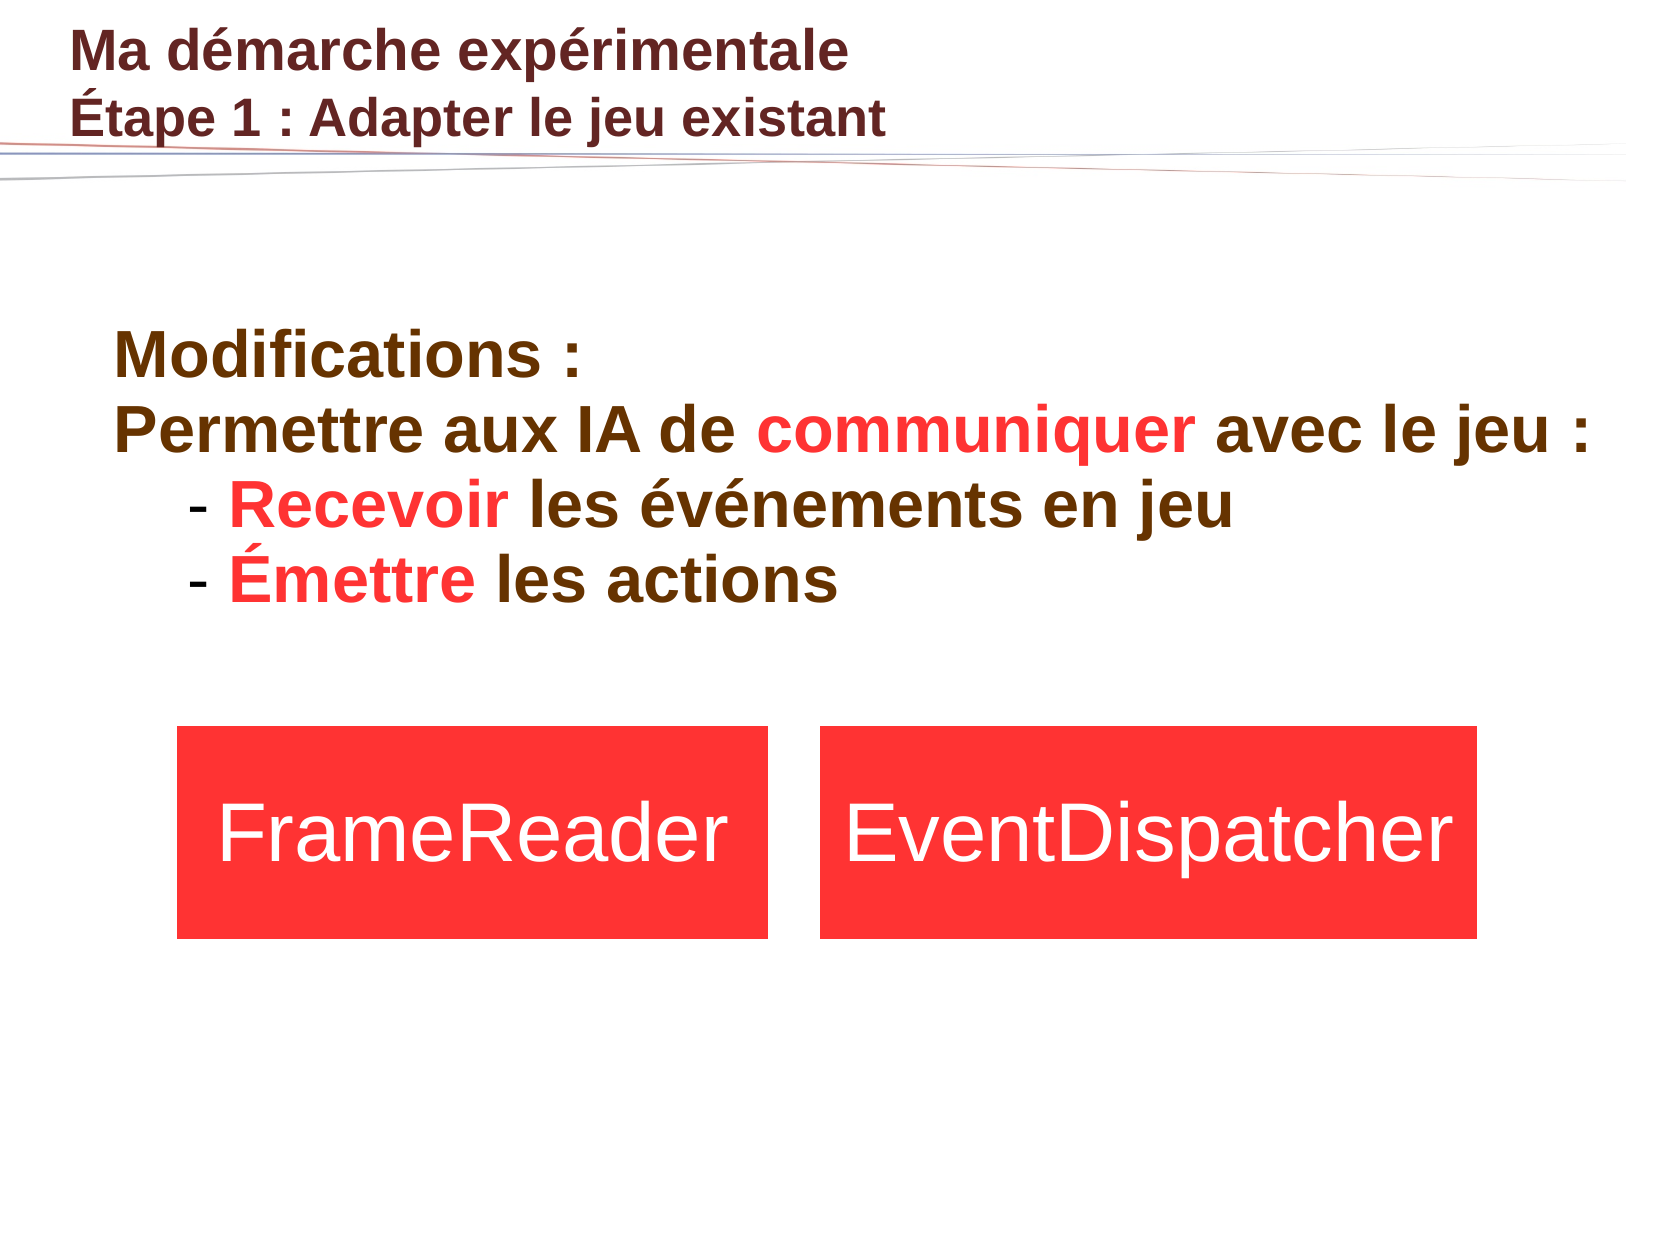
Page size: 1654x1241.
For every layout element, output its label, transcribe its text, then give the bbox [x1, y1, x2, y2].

title Ma démarche expérimentale Étape 1 : Adapter le jeu existant [0, 11, 957, 130]
text_box FrameReader [177, 726, 768, 939]
text_box Modifications : Permettre aux IA de communiquer avec le jeu : - Recevoir les événements en jeu - Émettre les actions [99, 309, 1612, 635]
picture [0, 133, 1626, 208]
text_box EventDispatcher [820, 726, 1477, 939]
